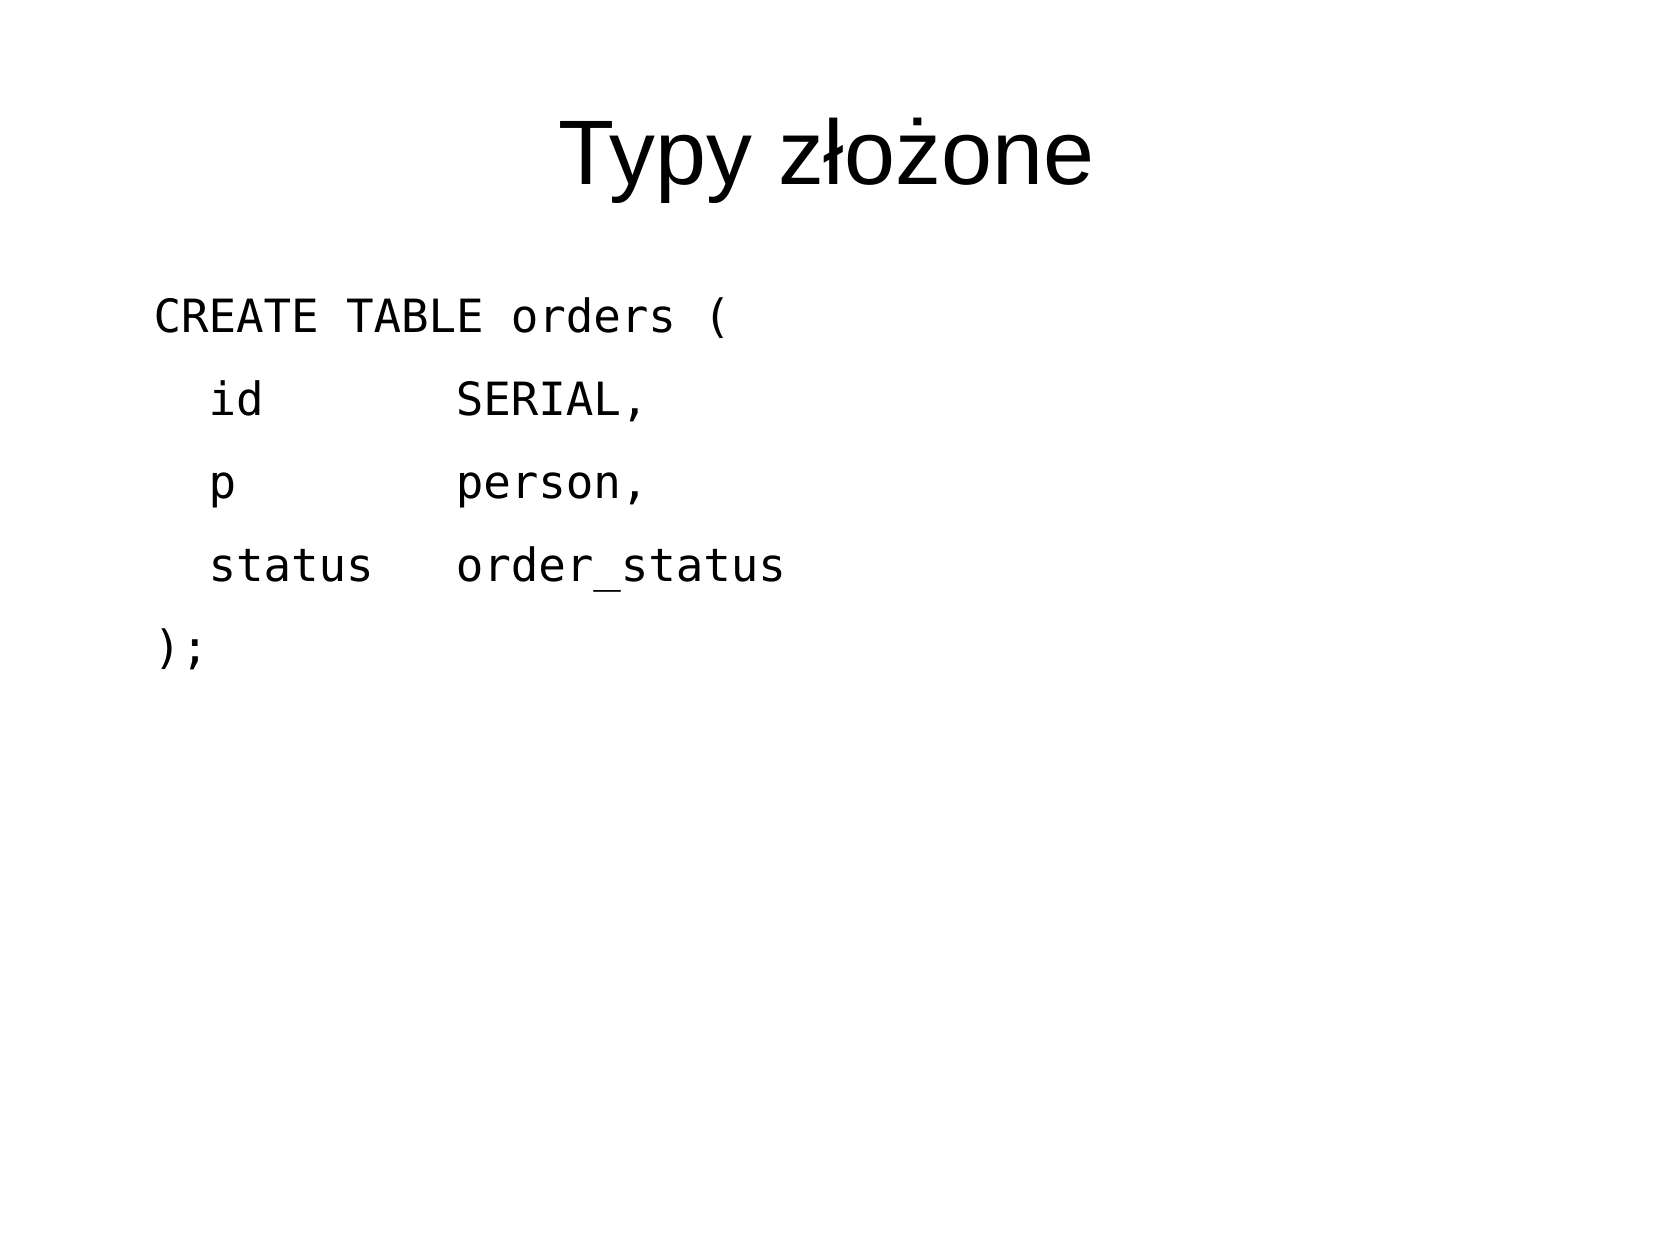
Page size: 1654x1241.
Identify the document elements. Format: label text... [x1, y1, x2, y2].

list CREATE TABLE orders ( id SERIAL, p person, status order_status ); [82, 290, 1571, 1010]
title Typy złożone [82, 49, 1571, 257]
